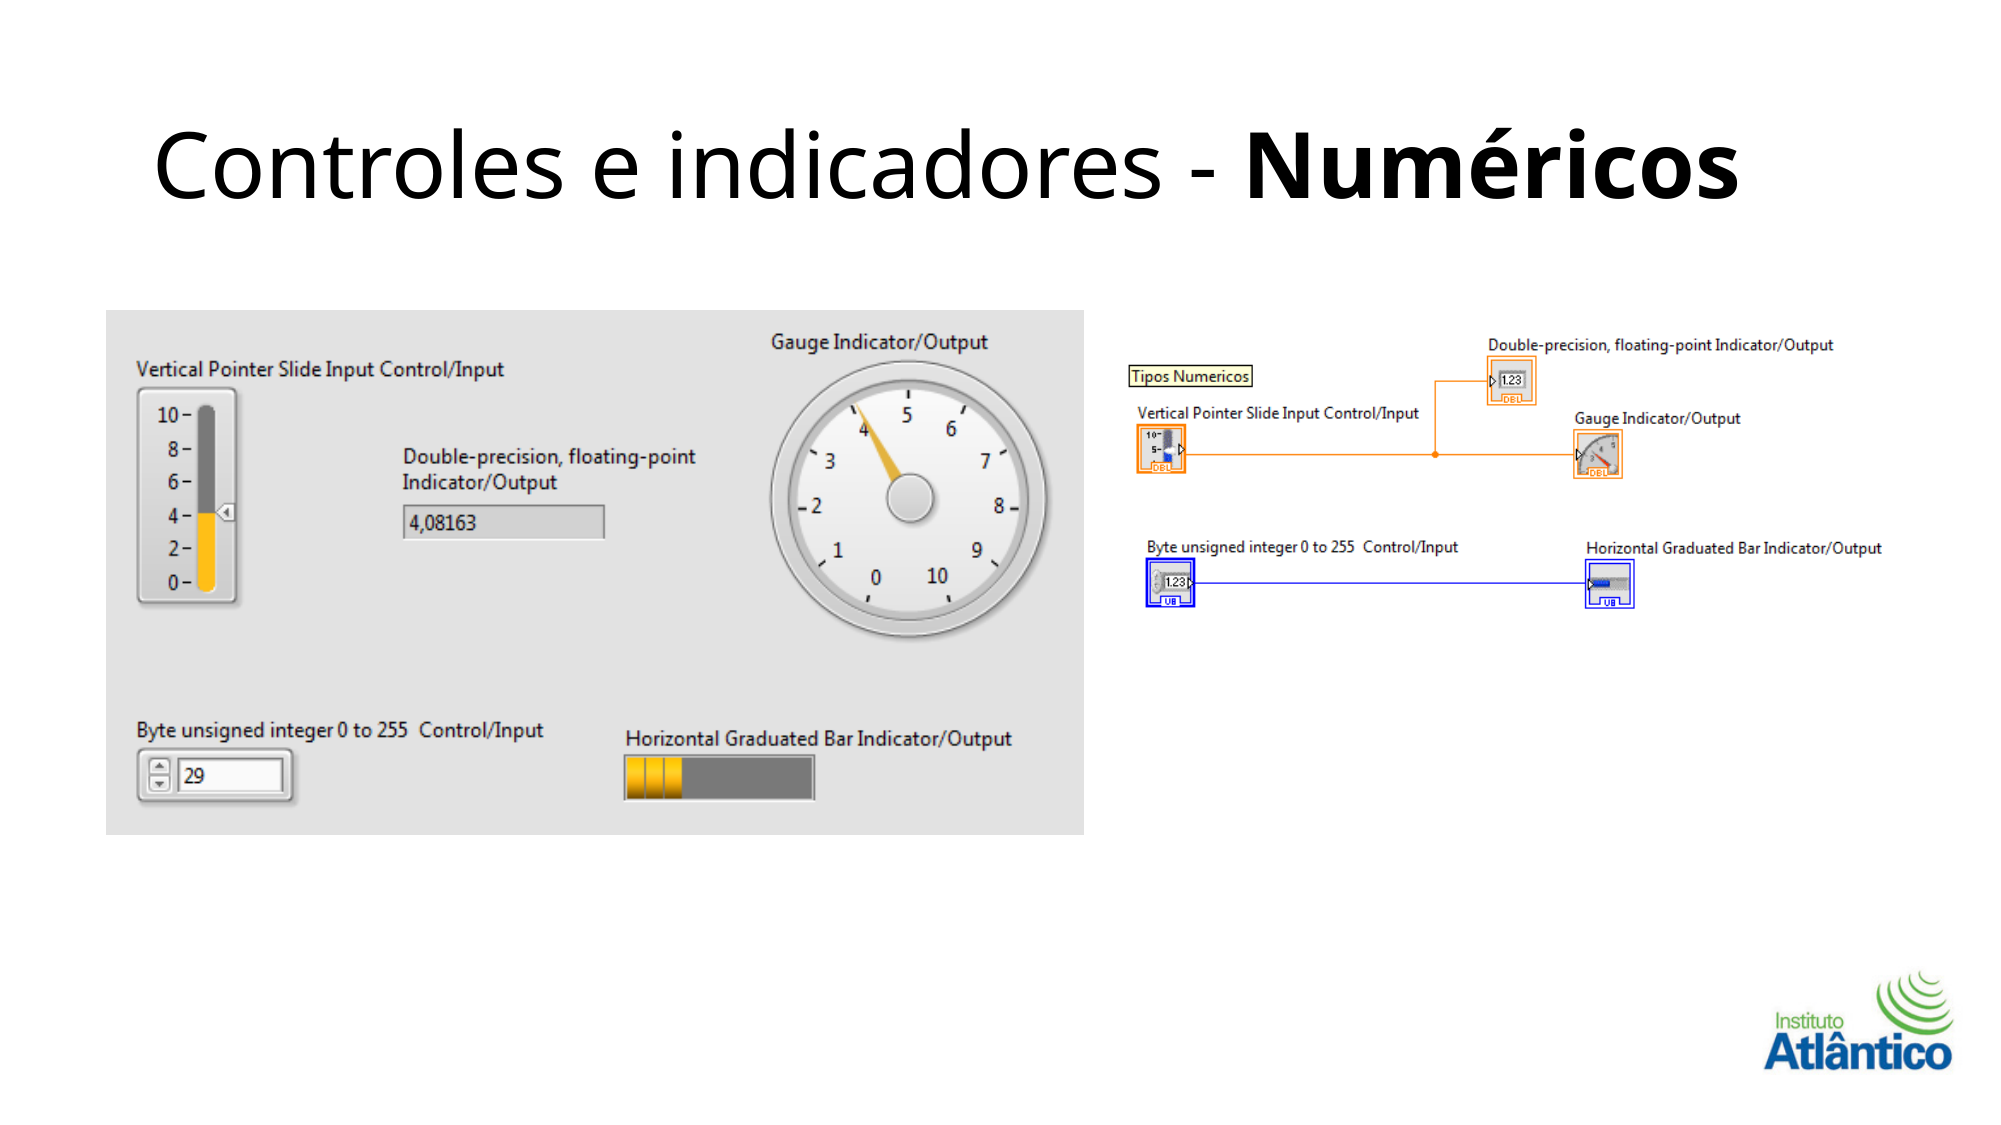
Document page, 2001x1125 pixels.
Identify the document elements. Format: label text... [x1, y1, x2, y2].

picture [106, 310, 1084, 835]
title Controles e indicadores - Numéricos [137, 59, 1863, 278]
picture [1117, 324, 1895, 622]
picture [1717, 930, 2000, 1120]
